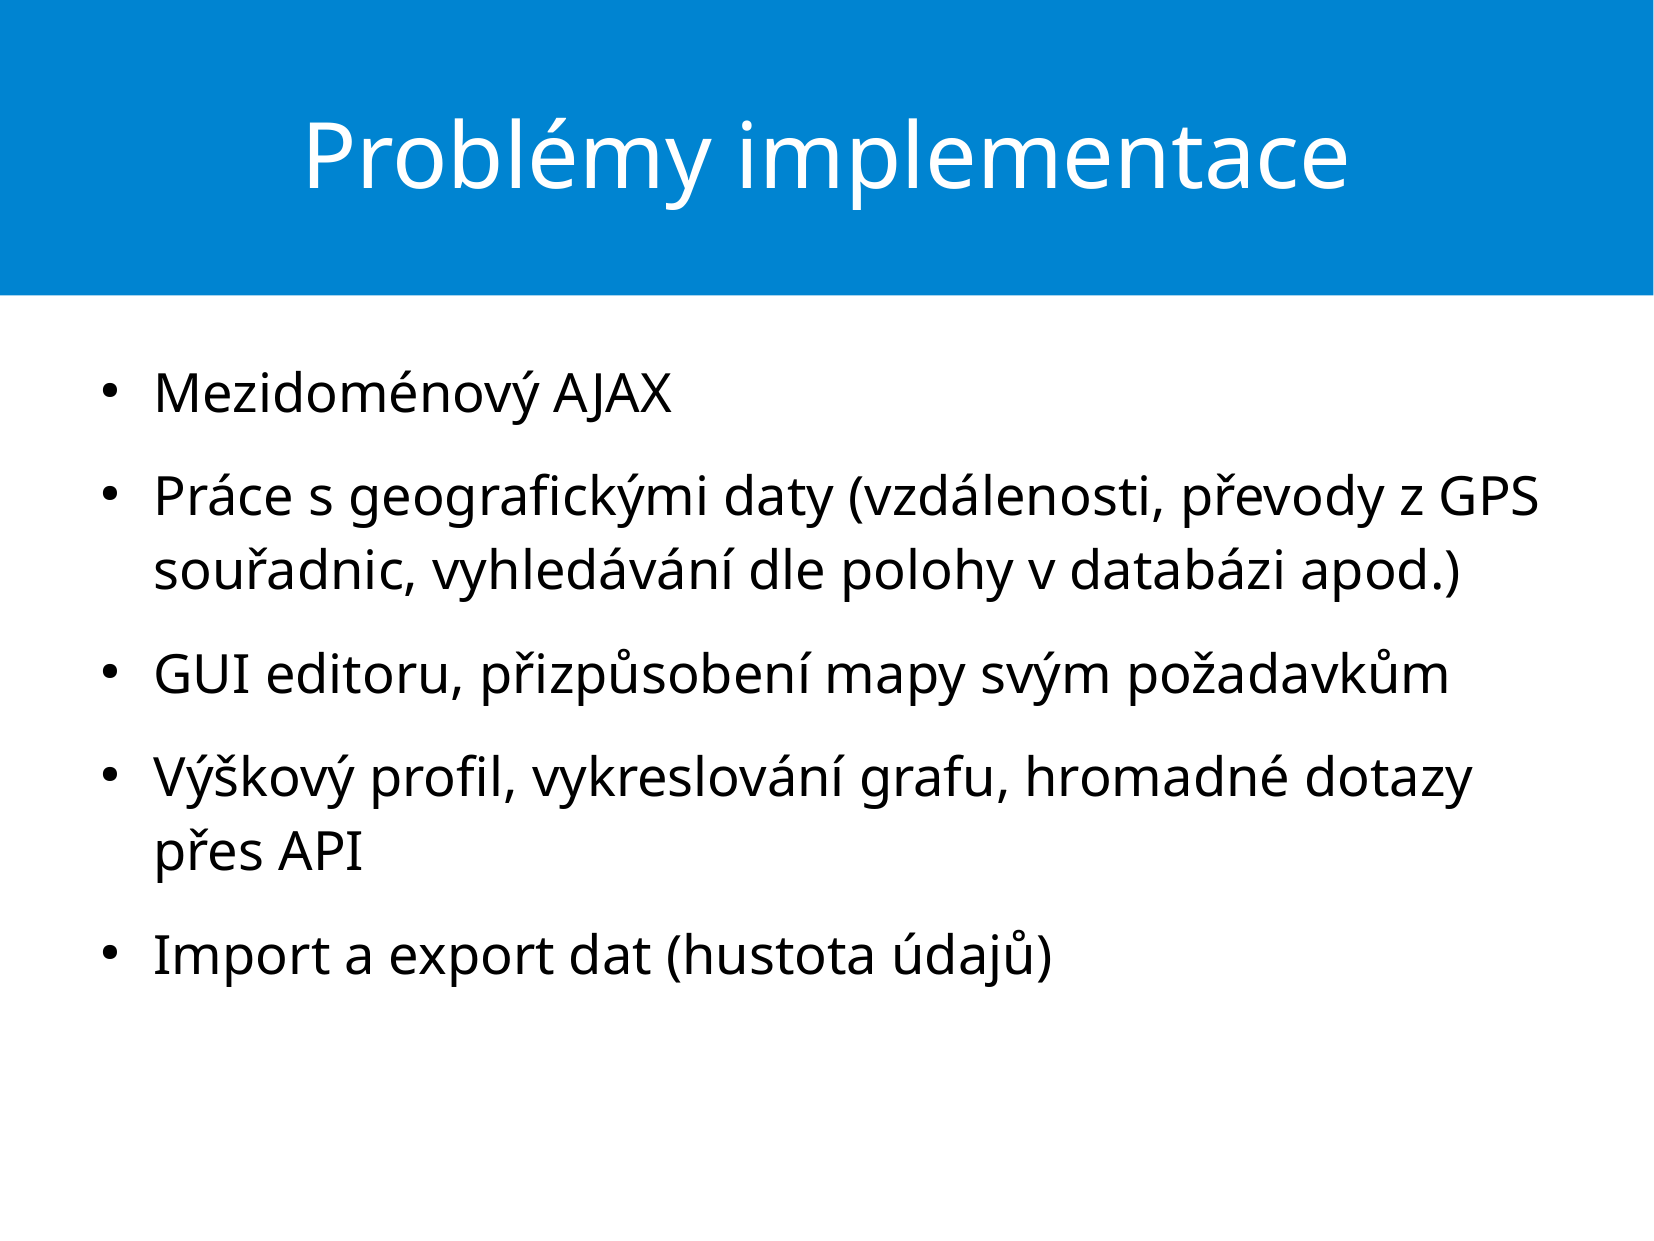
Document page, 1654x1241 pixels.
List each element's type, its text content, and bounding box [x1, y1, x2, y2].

title Problémy implementace [82, 49, 1571, 257]
list Mezidoménový AJAX Práce s geografickými daty (vzdálenosti, převody z GPS souřadnic, vyhledávání dle polohy v databázi apod.) GUI editoru, přizpůsobení mapy svým požadavkům Výškový profil, vykreslování grafu, hromadné dotazy přes API Import a export dat (hustota údajů) [82, 354, 1571, 1182]
text_box [0, 0, 1654, 296]
